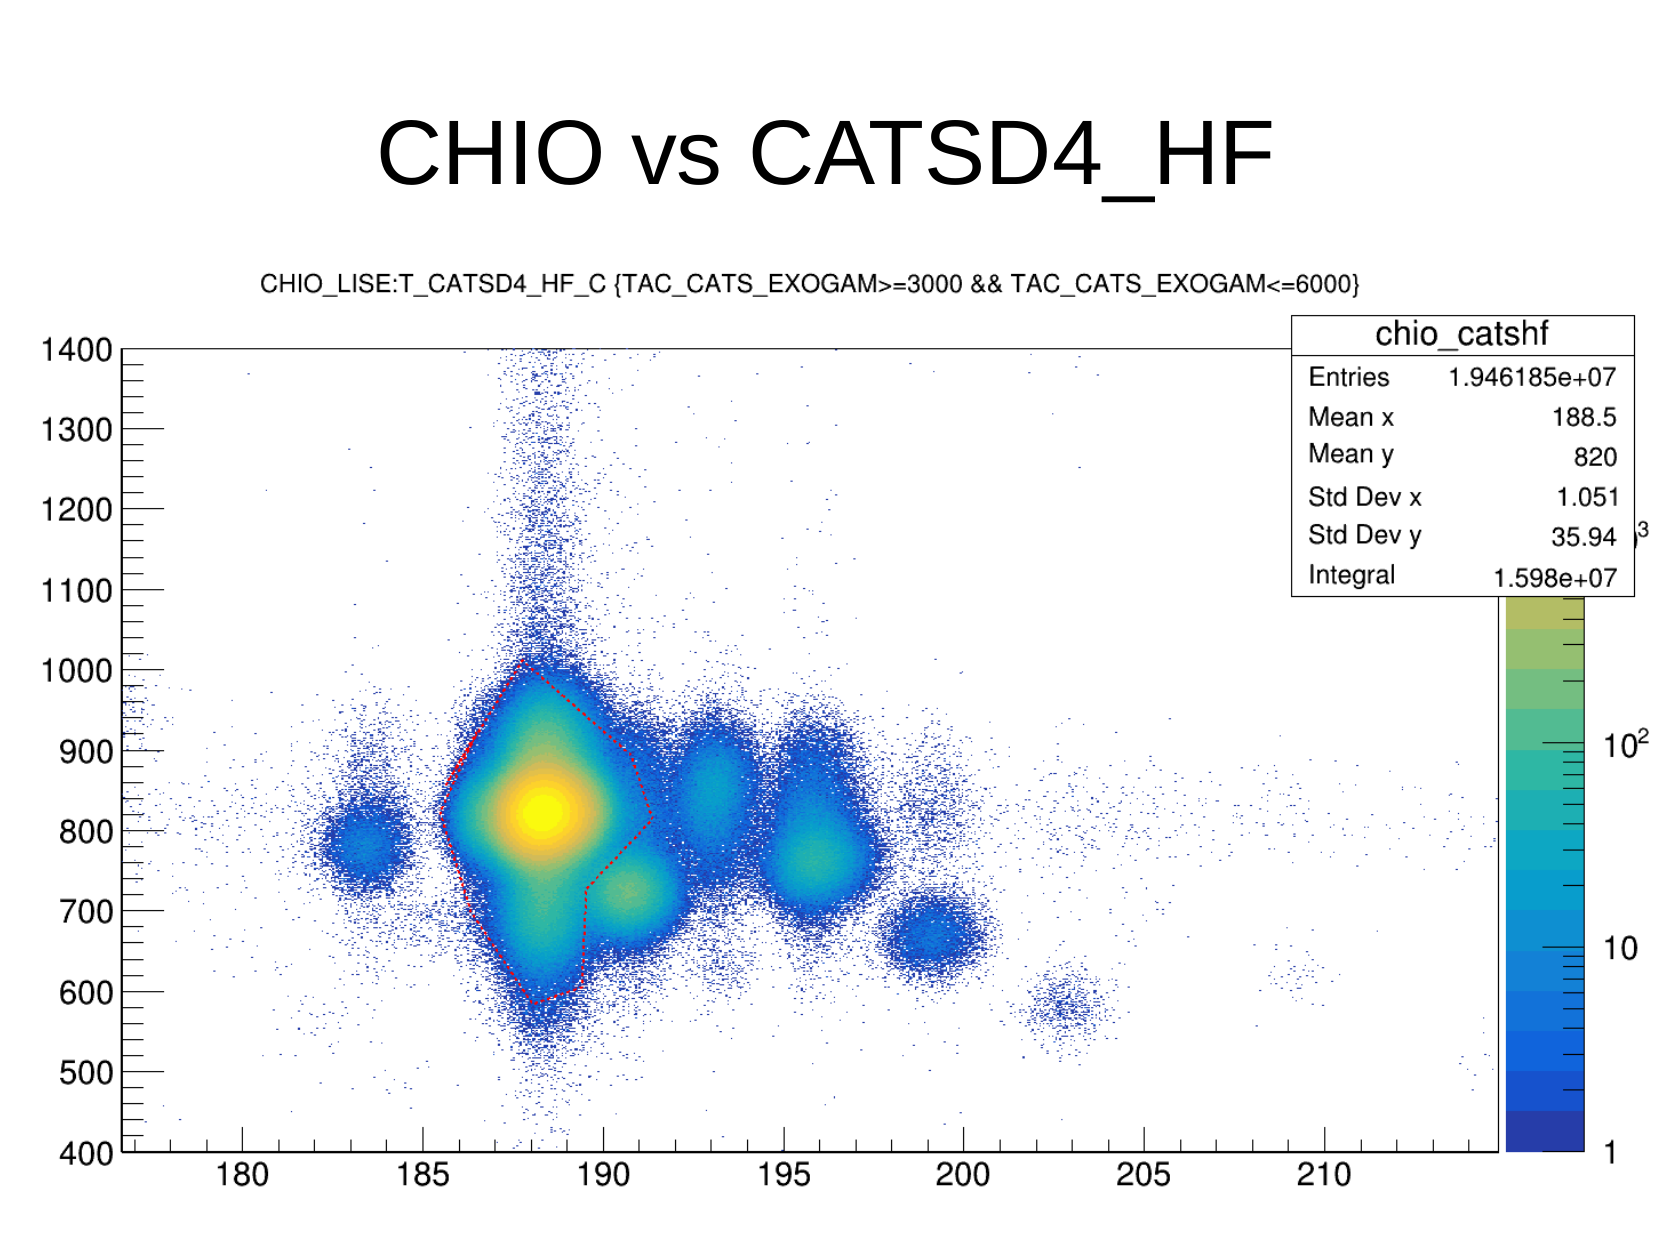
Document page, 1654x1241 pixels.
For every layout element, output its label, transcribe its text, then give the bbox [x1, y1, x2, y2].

picture [11, 258, 1654, 1216]
title CHIO vs CATSD4_HF [82, 49, 1571, 257]
